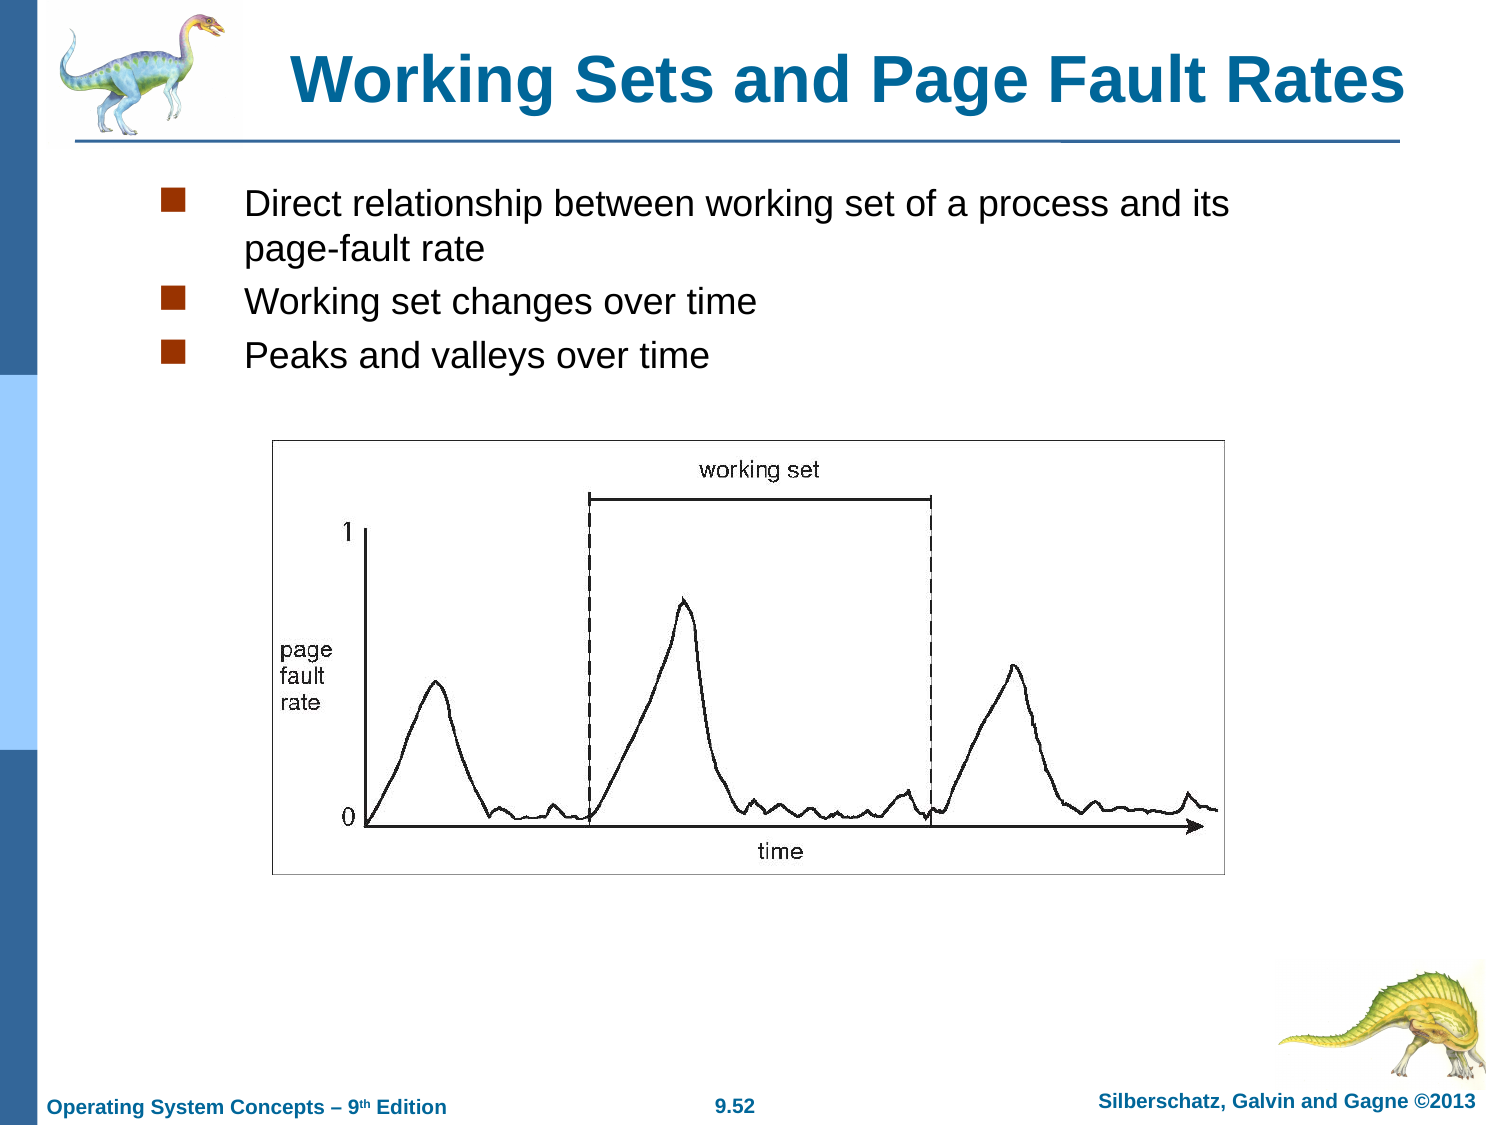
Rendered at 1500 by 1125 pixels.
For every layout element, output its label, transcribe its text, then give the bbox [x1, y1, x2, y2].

picture [272, 511, 1225, 875]
title Working Sets and Page Fault Rates [174, 28, 1500, 124]
picture [46, 0, 243, 149]
picture [1275, 959, 1486, 1090]
text_box Direct relationship between working set of a process and its page-fault rate Working set changes over time Peaks and valleys over time [148, 171, 1330, 511]
